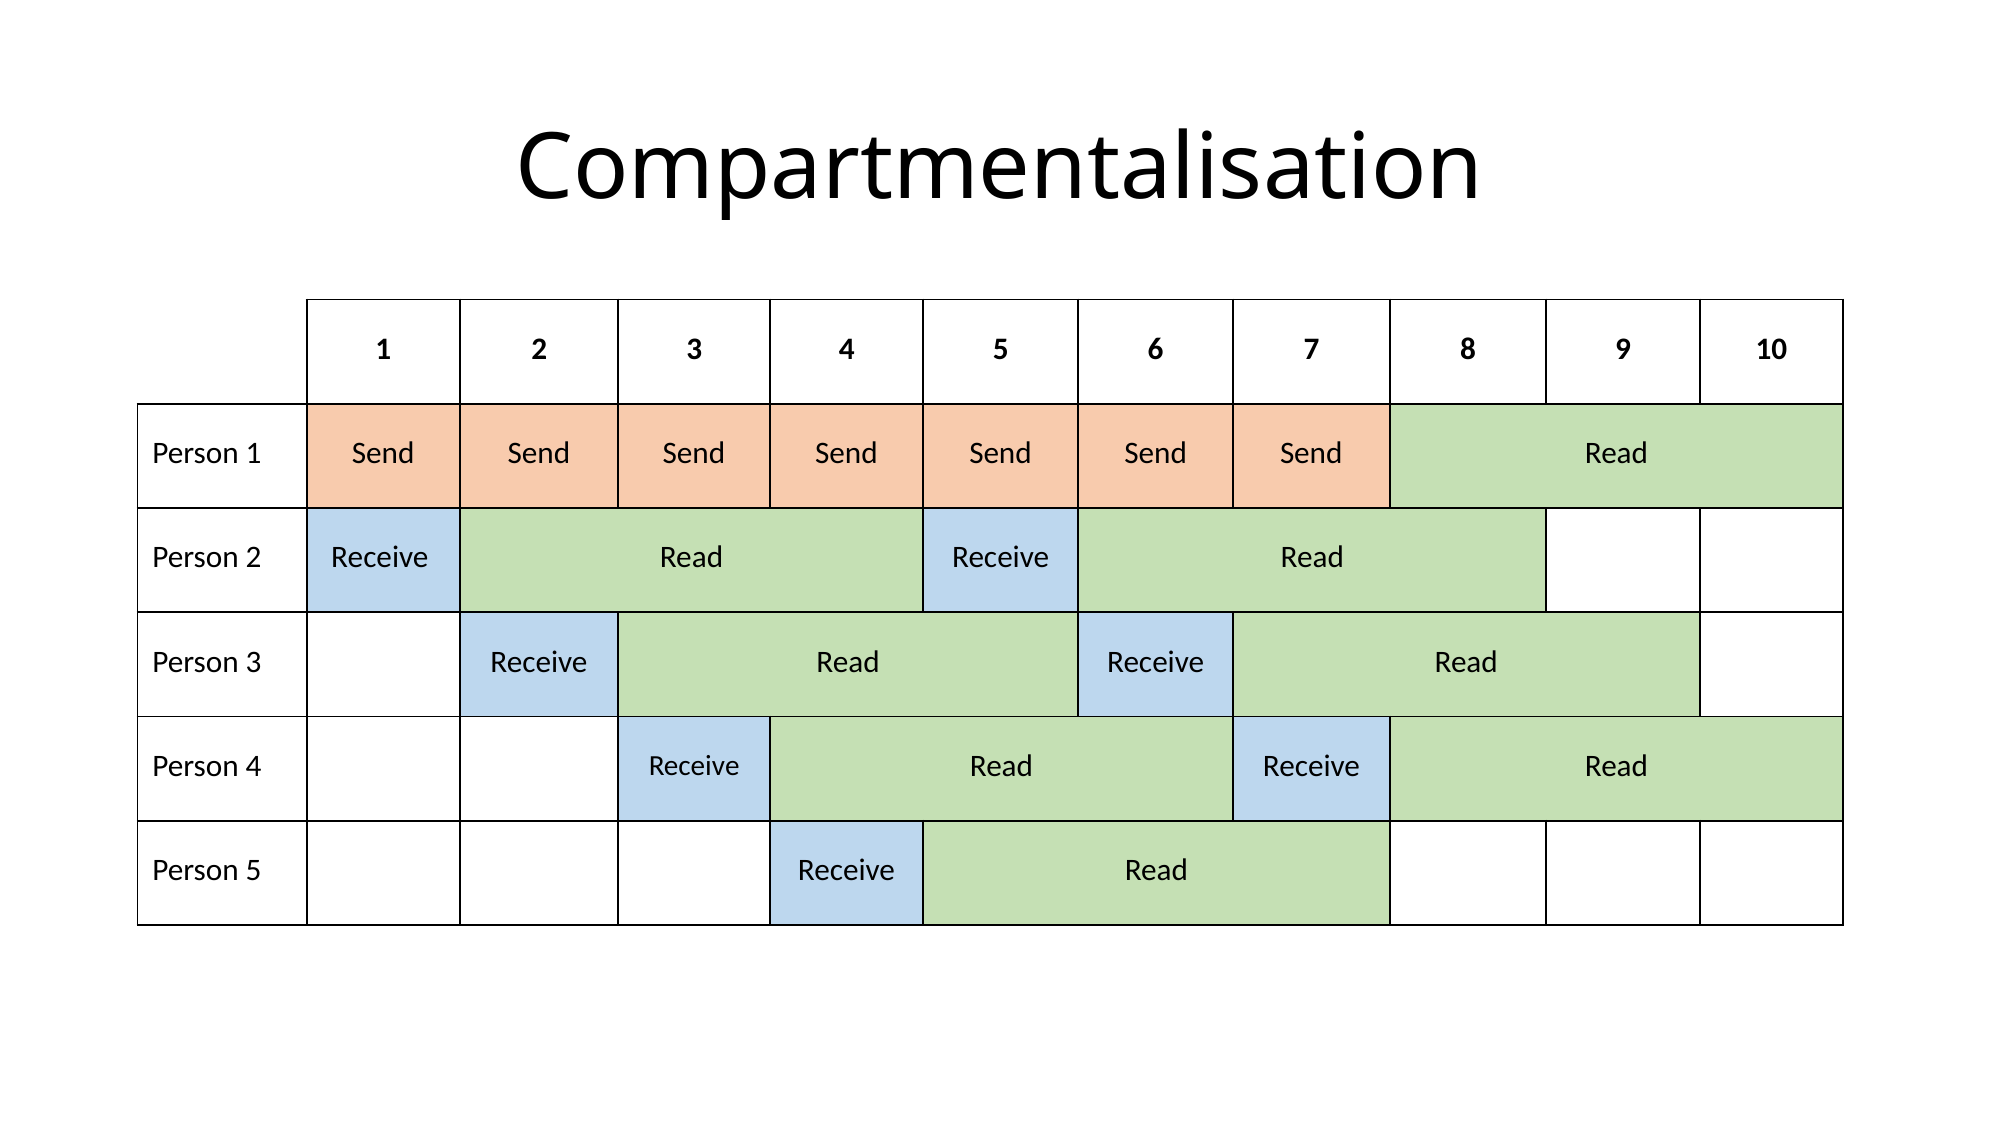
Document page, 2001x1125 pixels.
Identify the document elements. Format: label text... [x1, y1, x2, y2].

table_header 9 [1547, 300, 1699, 403]
table_cell Read [924, 822, 1389, 924]
table_cell Receive [1079, 613, 1232, 716]
table_header 6 [1079, 300, 1232, 403]
table_header 2 [461, 300, 617, 403]
table_cell Send [1079, 405, 1232, 507]
table_cell Person 1 [138, 405, 306, 507]
table_cell [1701, 509, 1842, 611]
table_cell Send [308, 405, 459, 507]
table_cell [1391, 822, 1545, 924]
table_cell Send [924, 405, 1077, 507]
table_header 4 [771, 300, 922, 403]
table_cell Receive [619, 717, 769, 820]
table_cell Read [461, 509, 922, 611]
table_cell [1701, 822, 1842, 924]
table_cell Send [619, 405, 769, 507]
table_cell Receive [308, 509, 459, 611]
table_header 10 [1701, 300, 1842, 403]
table_cell Person 5 [138, 822, 306, 924]
table_cell [308, 717, 459, 820]
table_cell Receive [461, 613, 617, 716]
table_cell Person 2 [138, 509, 306, 611]
table_cell [1547, 509, 1699, 611]
table_cell Receive [1234, 717, 1389, 820]
table_cell Receive [771, 822, 922, 924]
table_cell Read [1391, 405, 1842, 507]
table_cell Read [1234, 613, 1699, 716]
table_cell [1701, 613, 1842, 716]
table_header 5 [924, 300, 1077, 403]
table_cell [1547, 822, 1699, 924]
title Compartmentalisation [137, 59, 1863, 278]
table_cell [308, 822, 459, 924]
table_header 8 [1391, 300, 1545, 403]
table_cell Read [1079, 509, 1545, 611]
table_cell Read [771, 717, 1232, 820]
table_cell [461, 717, 617, 820]
table_cell Receive [924, 509, 1077, 611]
table_cell [461, 822, 617, 924]
table_cell [308, 613, 459, 716]
table_cell Person 4 [138, 717, 306, 820]
table_cell Person 3 [138, 613, 306, 716]
table_cell Read [1391, 717, 1842, 820]
table_cell Read [619, 613, 1077, 716]
table_header 1 [308, 300, 459, 403]
table_header 3 [619, 300, 769, 403]
table_cell [619, 822, 769, 924]
table_cell Send [771, 405, 922, 507]
table_header 7 [1234, 300, 1389, 403]
table_header [138, 300, 306, 403]
table_cell Send [461, 405, 617, 507]
table_cell Send [1234, 405, 1389, 507]
